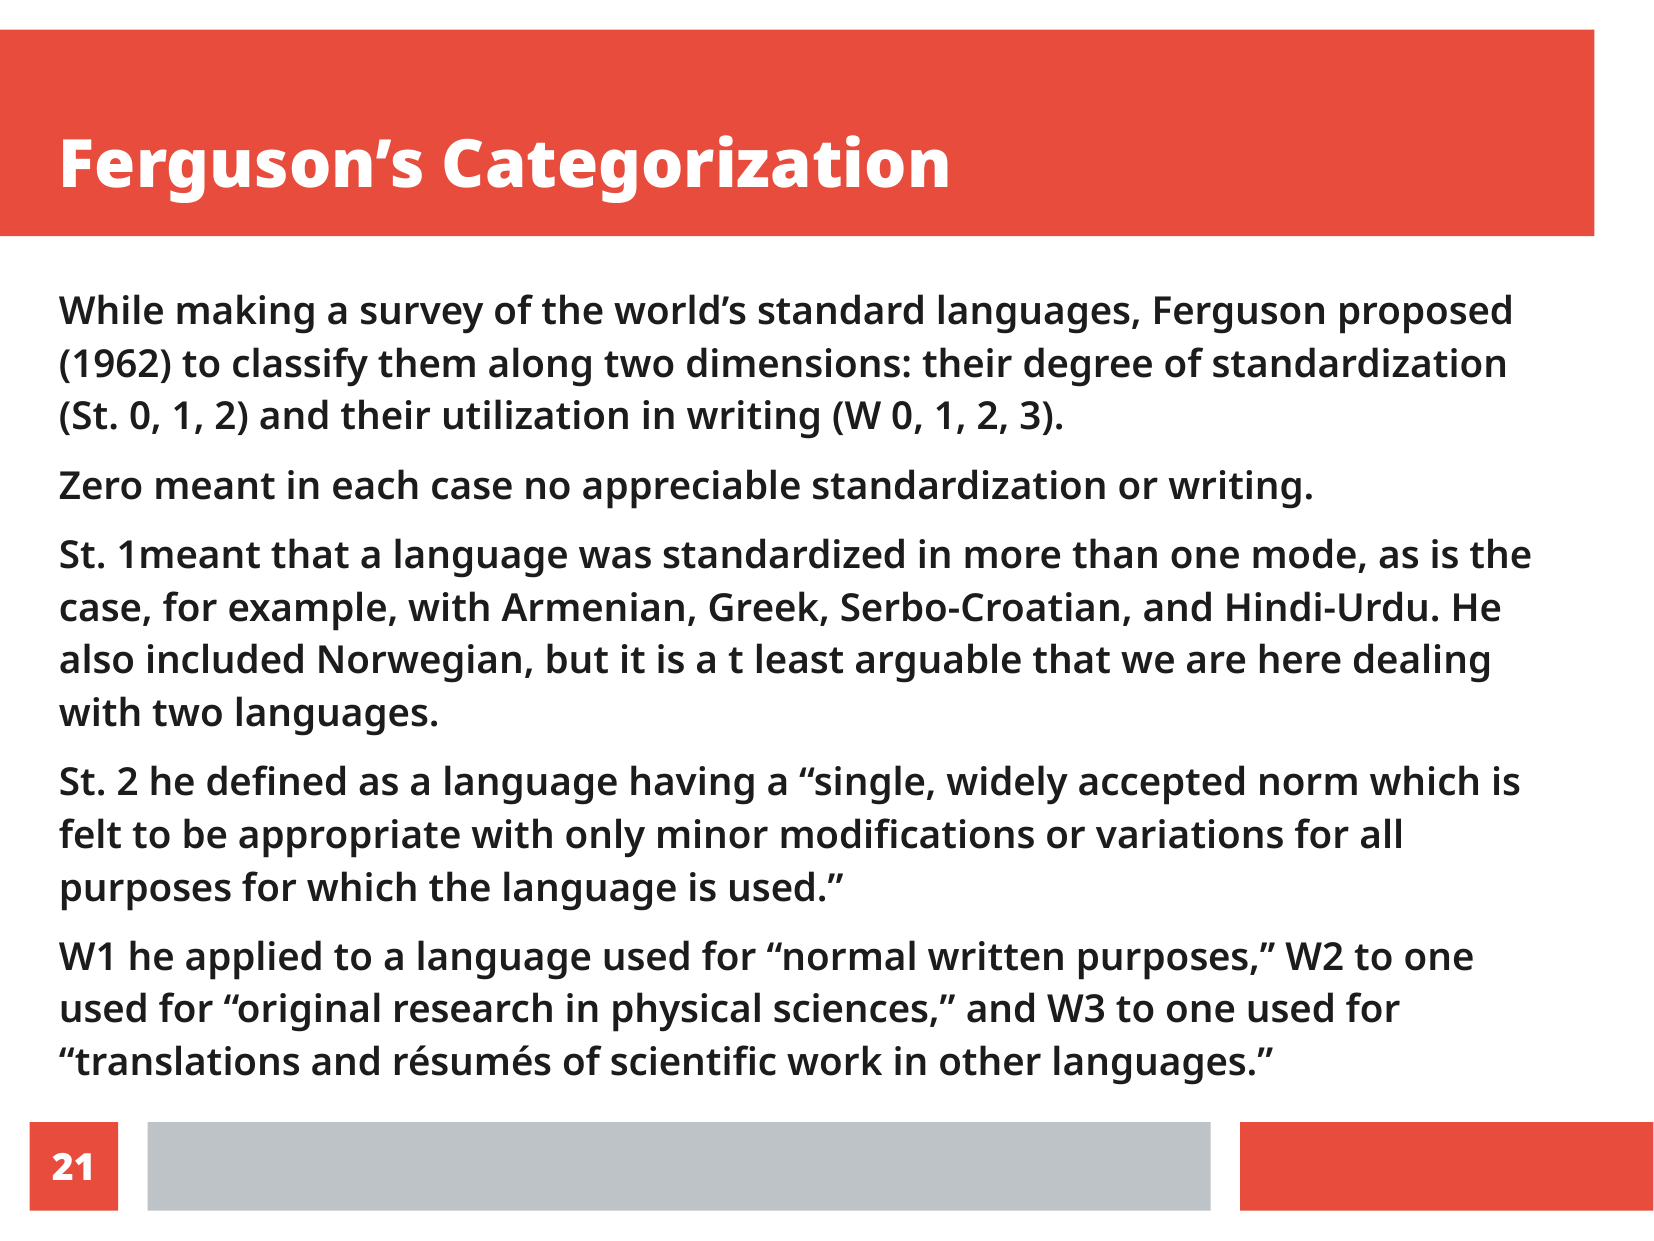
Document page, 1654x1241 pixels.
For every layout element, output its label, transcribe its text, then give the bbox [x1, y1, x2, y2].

title Ferguson’s Categorization [59, 59, 1595, 207]
list While making a survey of the world’s standard languages, Ferguson proposed (1962) to classify them along two dimensions: their degree of standardization (St. 0, 1, 2) and their utilization in writing (W 0, 1, 2, 3). Zero meant in each case no appreciable standardization or writing. St. 1meant that a language was standardized in more than one mode, as is the case, for example, with Armenian, Greek, Serbo-Croatian, and Hindi-Urdu. He also included Norwegian, but it is a t least arguable that we are here dealing with two languages. St. 2 he defined as a language having a “single, widely accepted norm which is felt to be appropriate with only minor modifications or variations for all purposes for which the language is used.” W1 he applied to a language used for “normal written purposes,’’ W2 to one used for “original research in physical sciences,” and W3 to one used for “translations and résumés of scientific work in other languages.” [59, 283, 1565, 1093]
